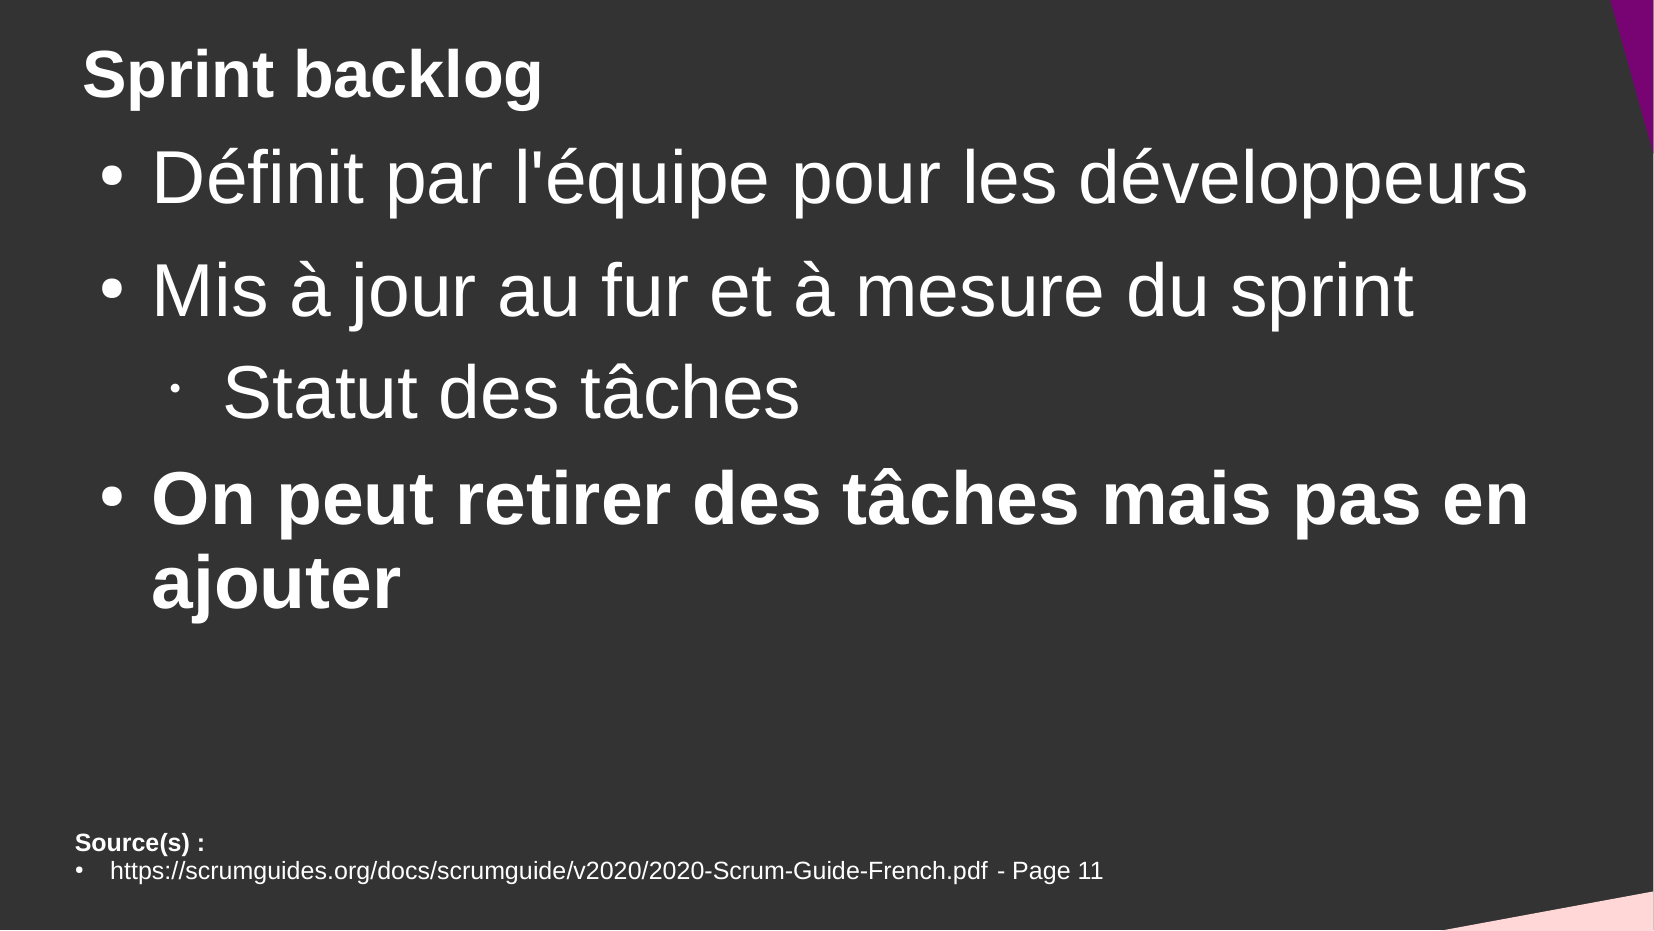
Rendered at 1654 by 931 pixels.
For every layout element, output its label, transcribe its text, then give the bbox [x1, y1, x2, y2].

text_box Source(s) : https://scrumguides.org/docs/scrumguide/v2020/2020-Scrum-Guide-French.pdf - Page 11 [60, 821, 1546, 921]
text_box [1610, 0, 1654, 156]
text_box [1438, 891, 1654, 931]
list Définit par l'équipe pour les développeurs Mis à jour au fur et à mesure du sprint Statut des tâches On peut retirer des tâches mais pas en ajouter [80, 135, 1620, 697]
title Sprint backlog [82, 37, 1571, 122]
